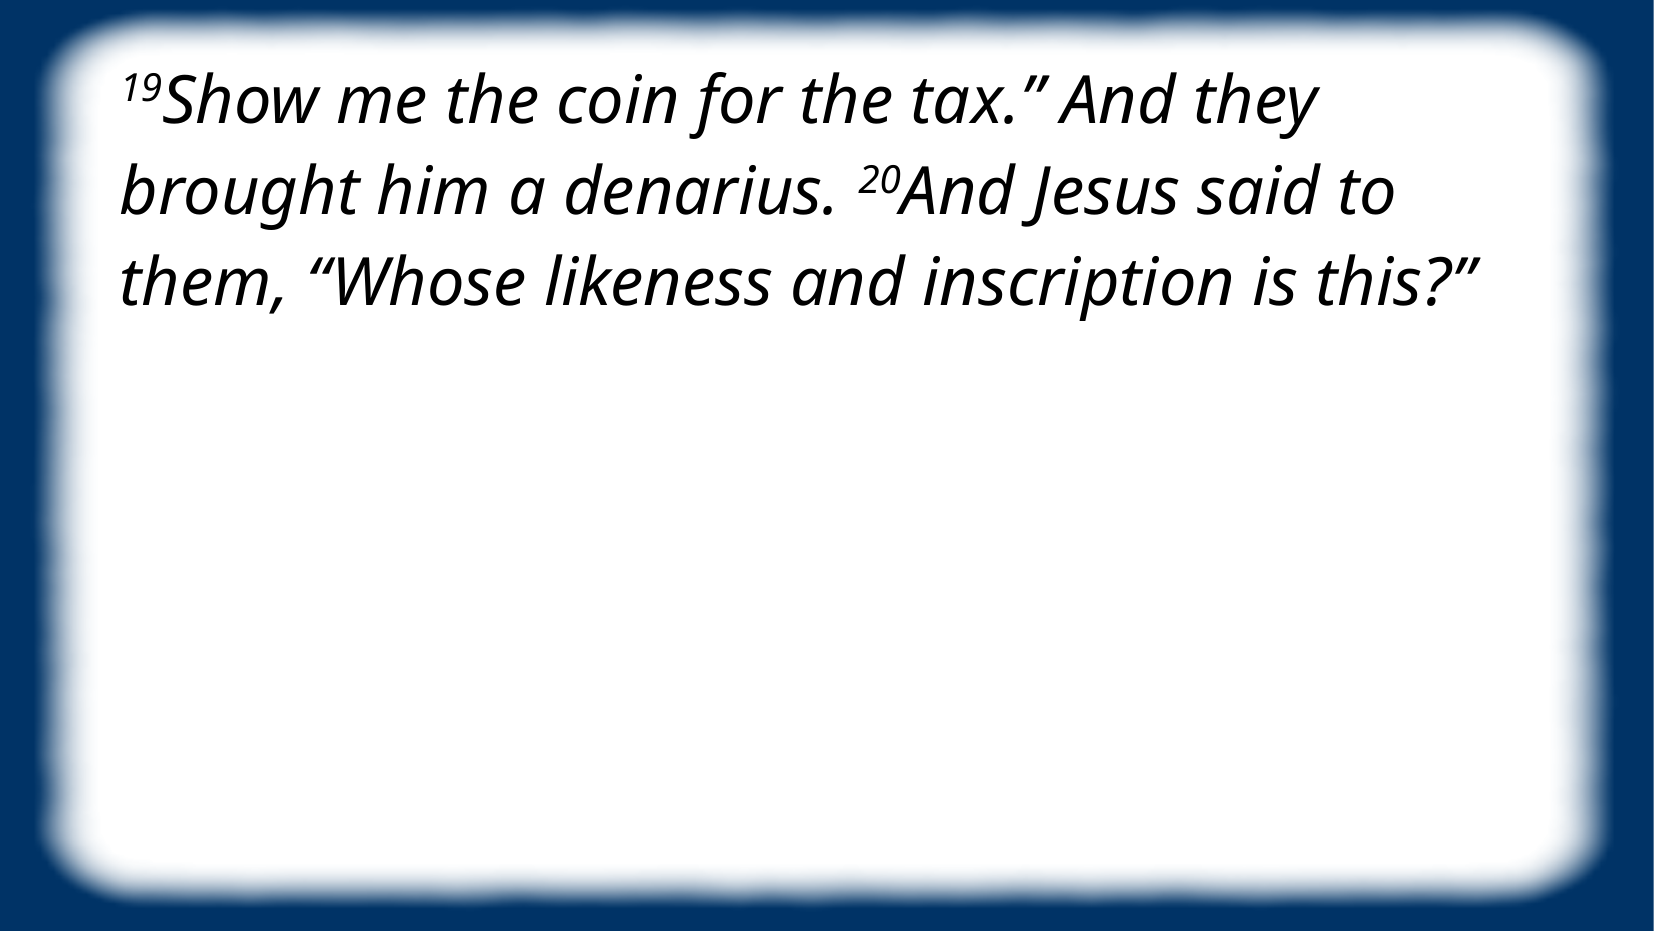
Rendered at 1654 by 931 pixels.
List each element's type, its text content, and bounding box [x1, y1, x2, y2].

text_box 19Show me the coin for the tax.” And they brought him a denarius. 20And Jesus said to them, “Whose likeness and inscription is this?” [105, 45, 1561, 361]
picture [0, 0, 1654, 931]
